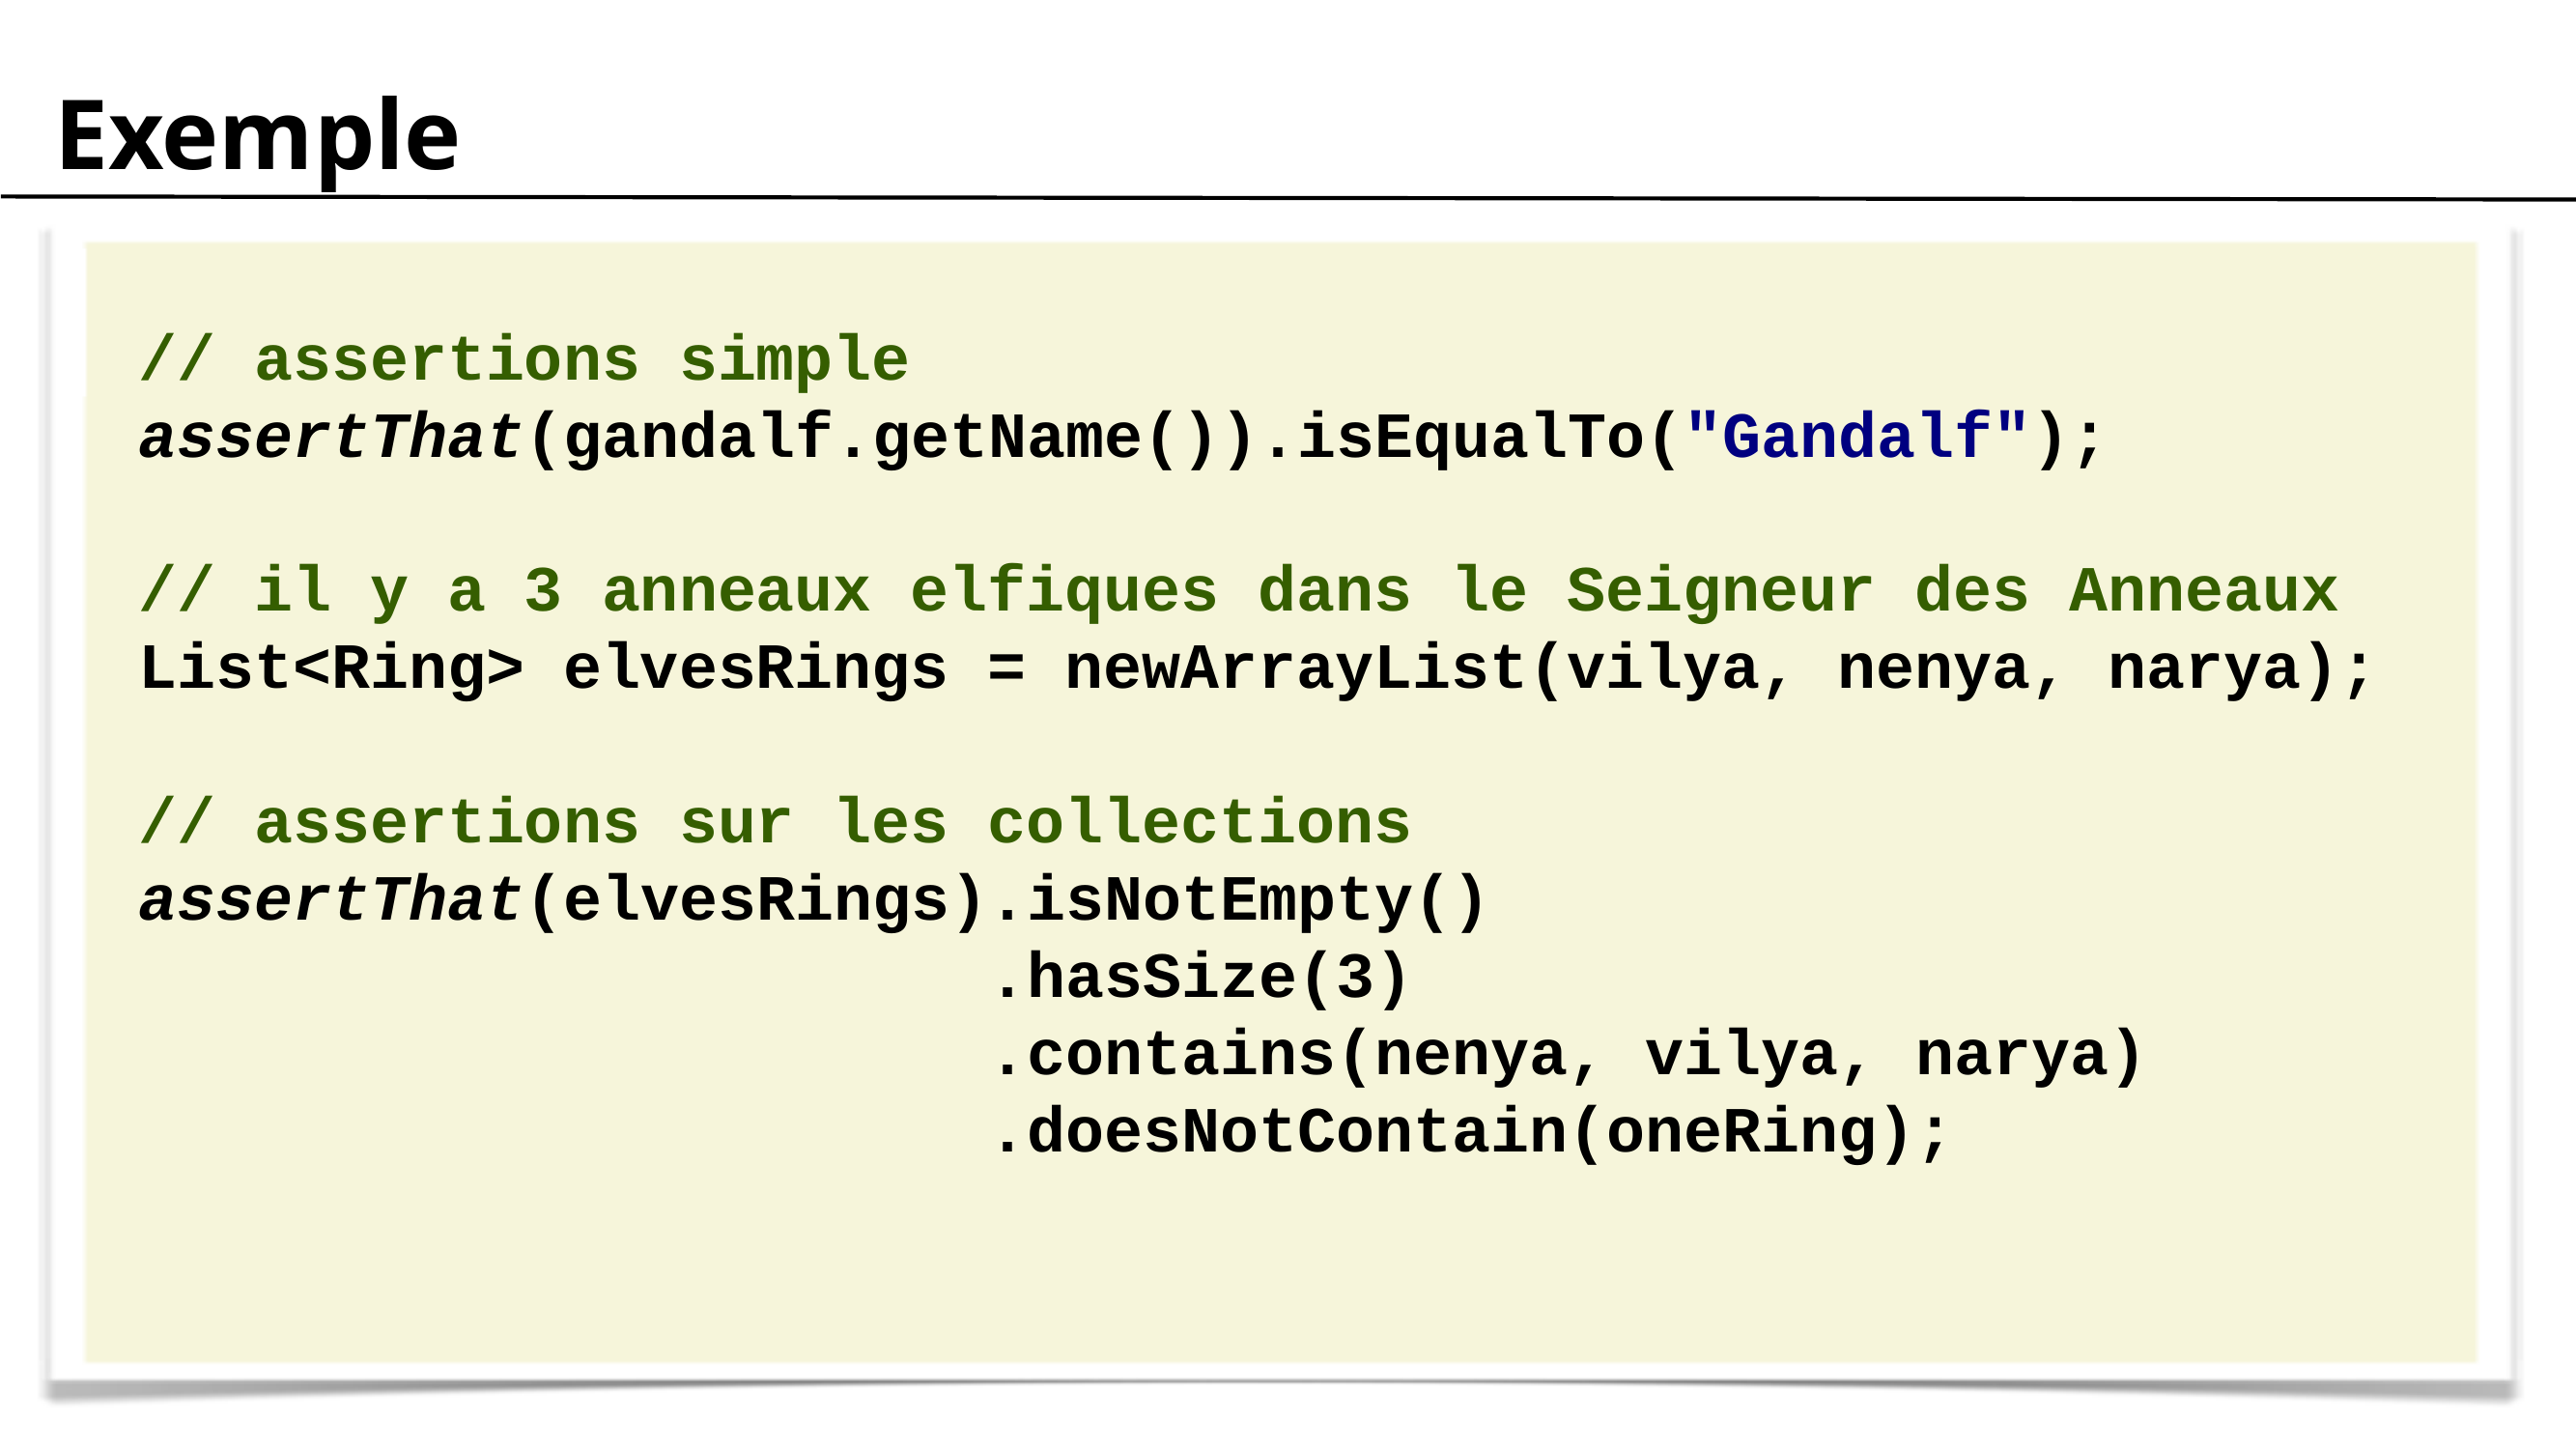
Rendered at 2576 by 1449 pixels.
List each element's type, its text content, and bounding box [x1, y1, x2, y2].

text_box // assertions simple assertThat(gandalf.getName()).isEqualTo("Gandalf"); // il y a 3 anneaux elfiques dans le Seigneur des Anneaux List<Ring> elvesRings = newArrayList(vilya, nenya, narya); // assertions sur les collections assertThat(elvesRings).isNotEmpty() .hasSize(3) .contains(nenya, vilya, narya) .doesNotContain(oneRing); [124, 307, 2430, 1250]
title Exemple [45, 12, 2528, 222]
picture [0, 222, 2528, 1409]
